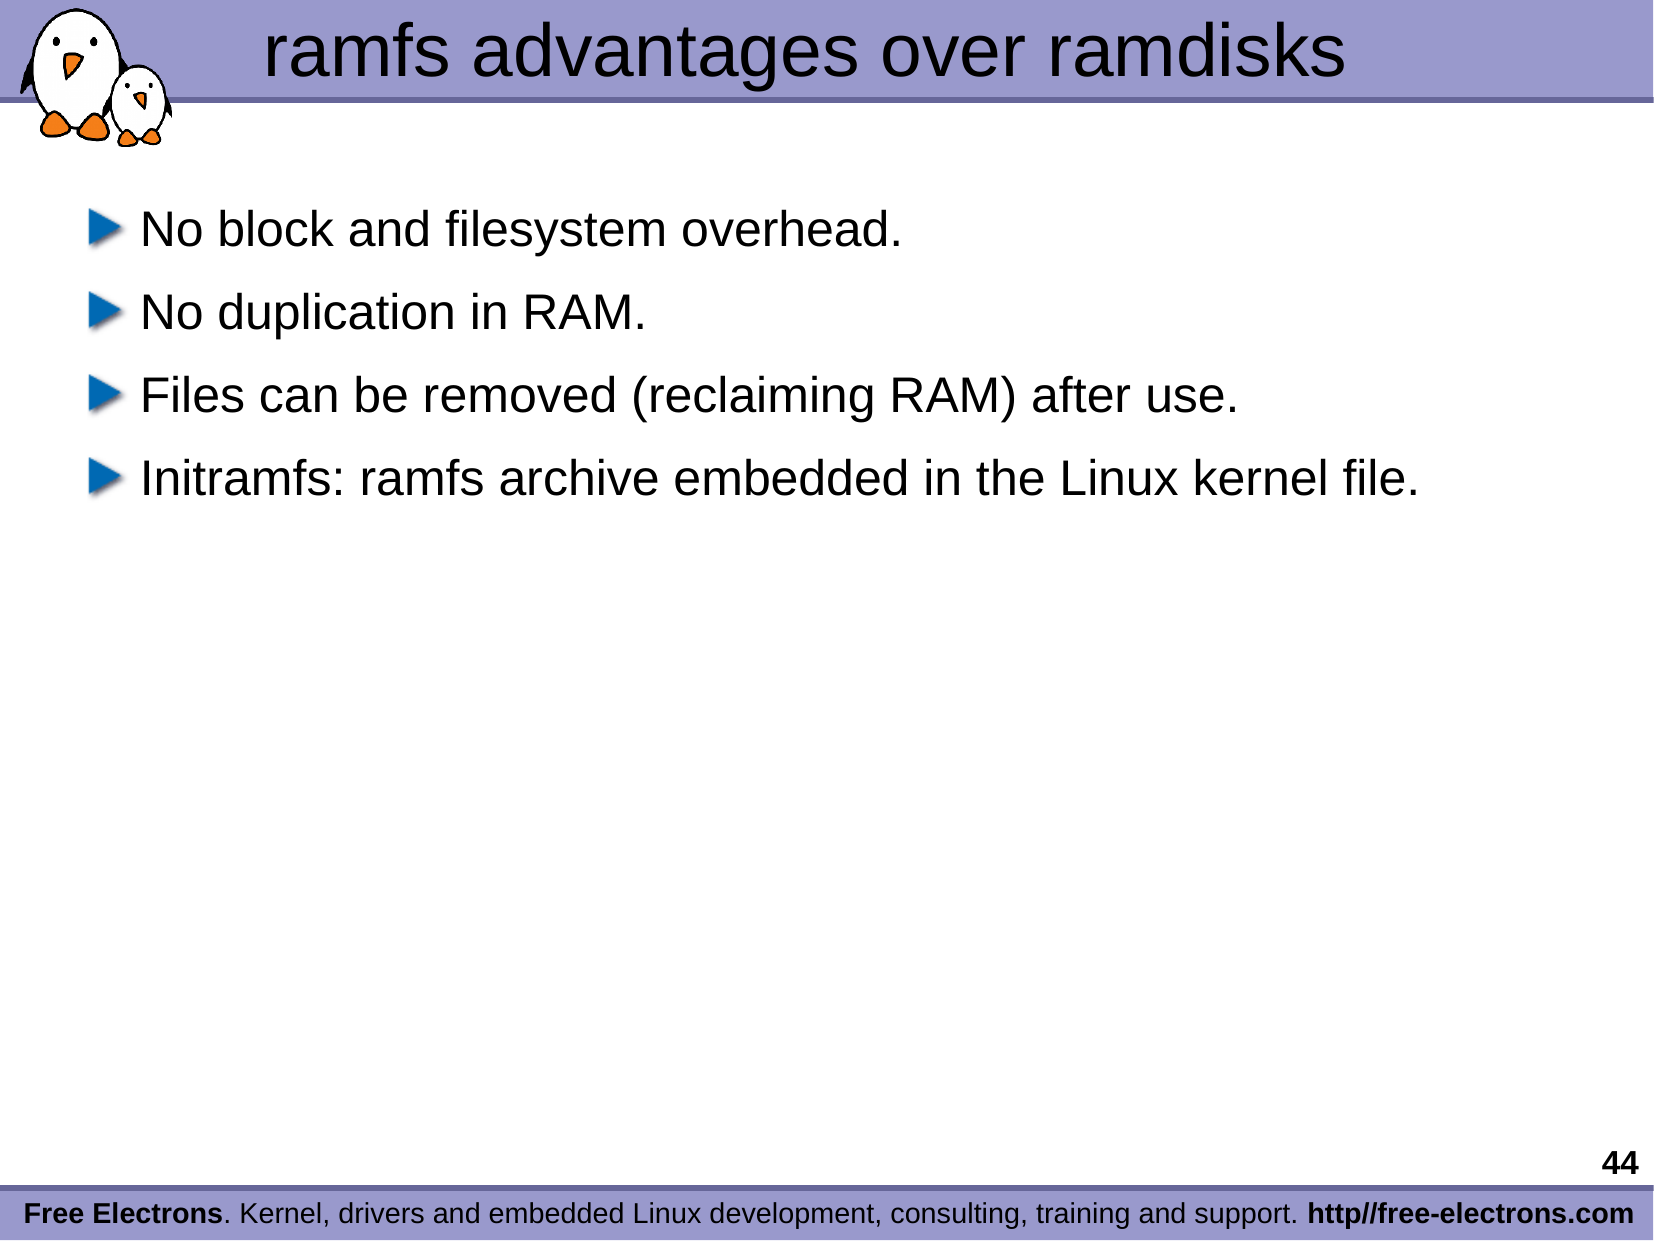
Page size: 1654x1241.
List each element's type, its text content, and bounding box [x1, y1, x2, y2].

picture [20, 8, 172, 147]
list No block and filesystem overhead. No duplication in RAM. Files can be removed (reclaiming RAM) after use. Initramfs: ramfs archive embedded in the Linux kernel file. [68, 201, 1592, 1118]
title ramfs advantages over ramdisks [60, 0, 1551, 100]
